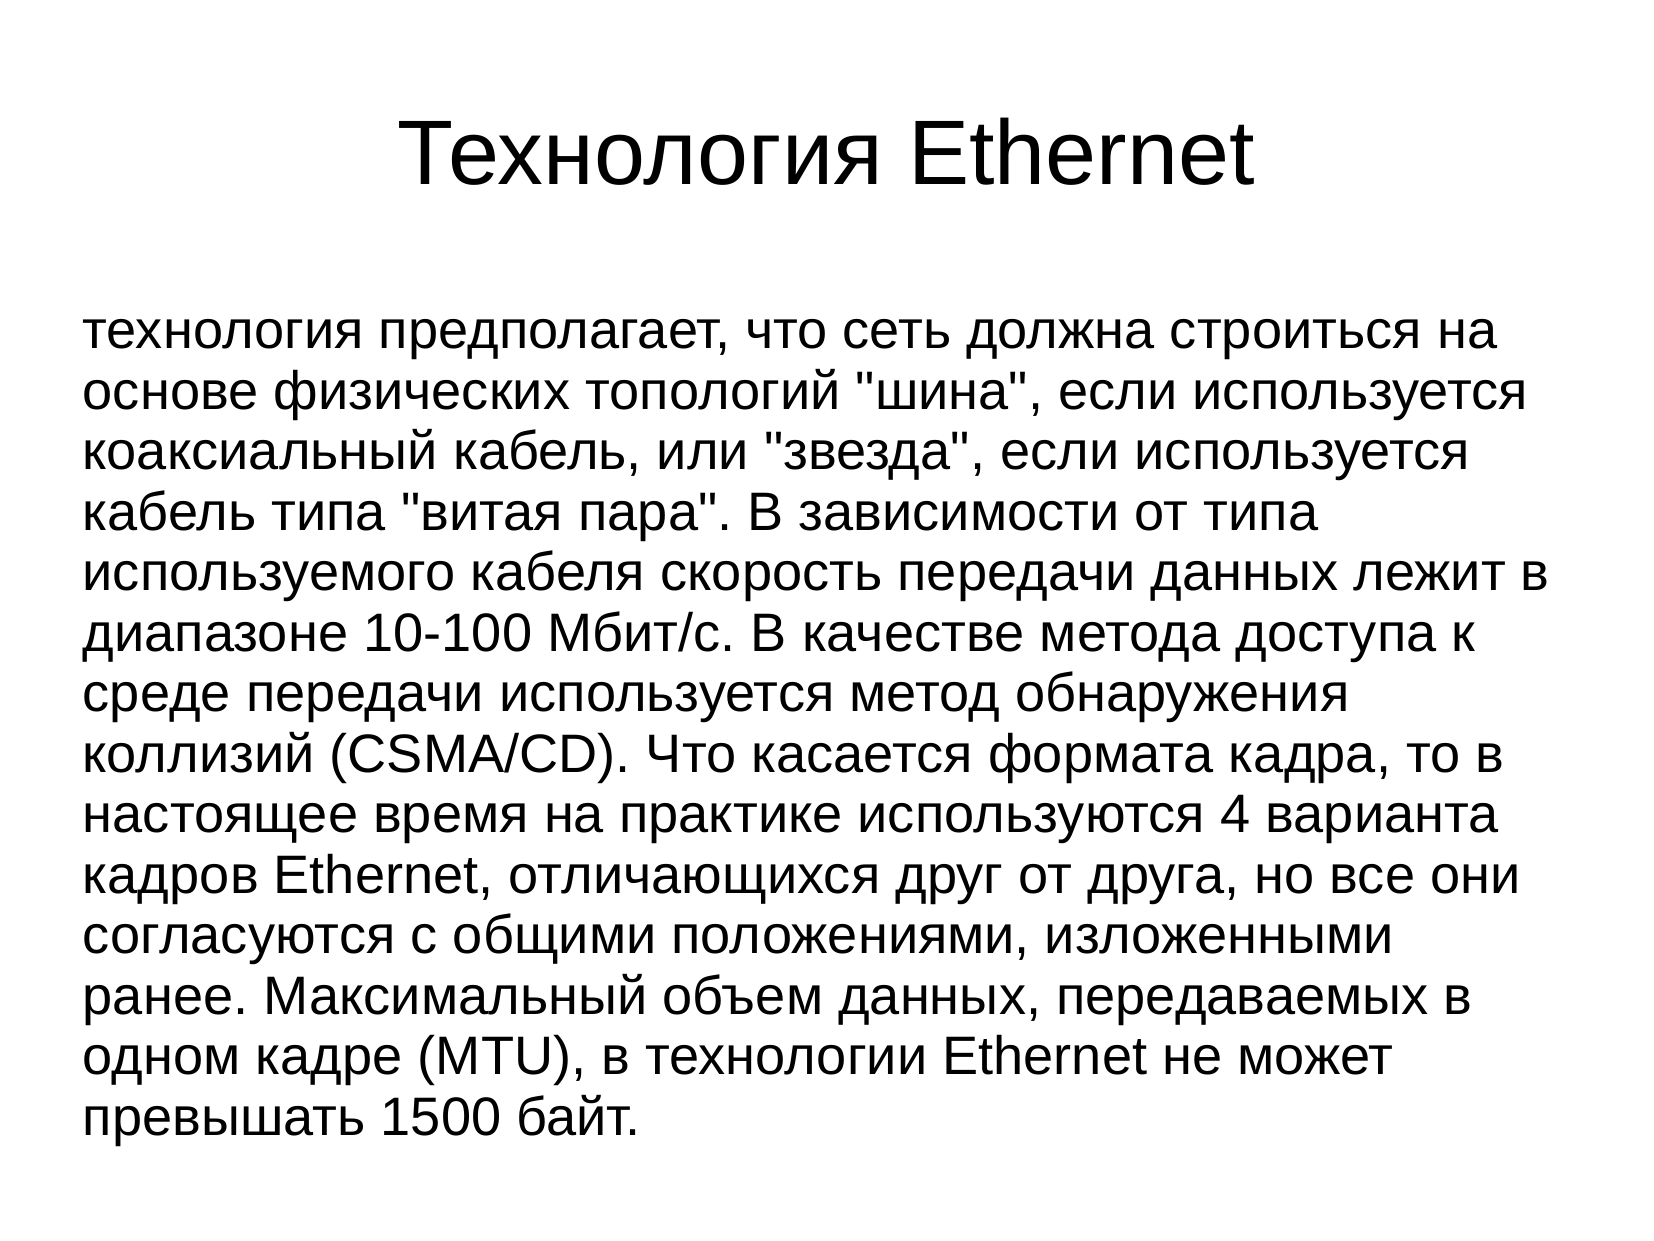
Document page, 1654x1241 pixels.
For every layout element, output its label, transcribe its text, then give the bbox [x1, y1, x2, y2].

title Технология Ethernet [82, 49, 1571, 257]
subtitle технология предполагает, что сеть должна строиться на основе физических топологий "шина", если используется коаксиальный кабель, или "звезда", если используется кабель типа "витая пара". В зависимости от типа используемого кабеля скорость передачи данных лежит в диапазоне 10-100 Мбит/с. В качестве метода доступа к среде передачи используется метод обнаружения коллизий (CSMA/CD). Что касается формата кадра, то в настоящее время на практике используются 4 варианта кадров Ethernet, отличающихся друг от друга, но все они согласуются с общими положениями, изложенными ранее. Максимальный объем данных, передаваемых в одном кадре (MTU), в технологии Ethernet не может превышать 1500 байт. [82, 277, 1571, 1170]
